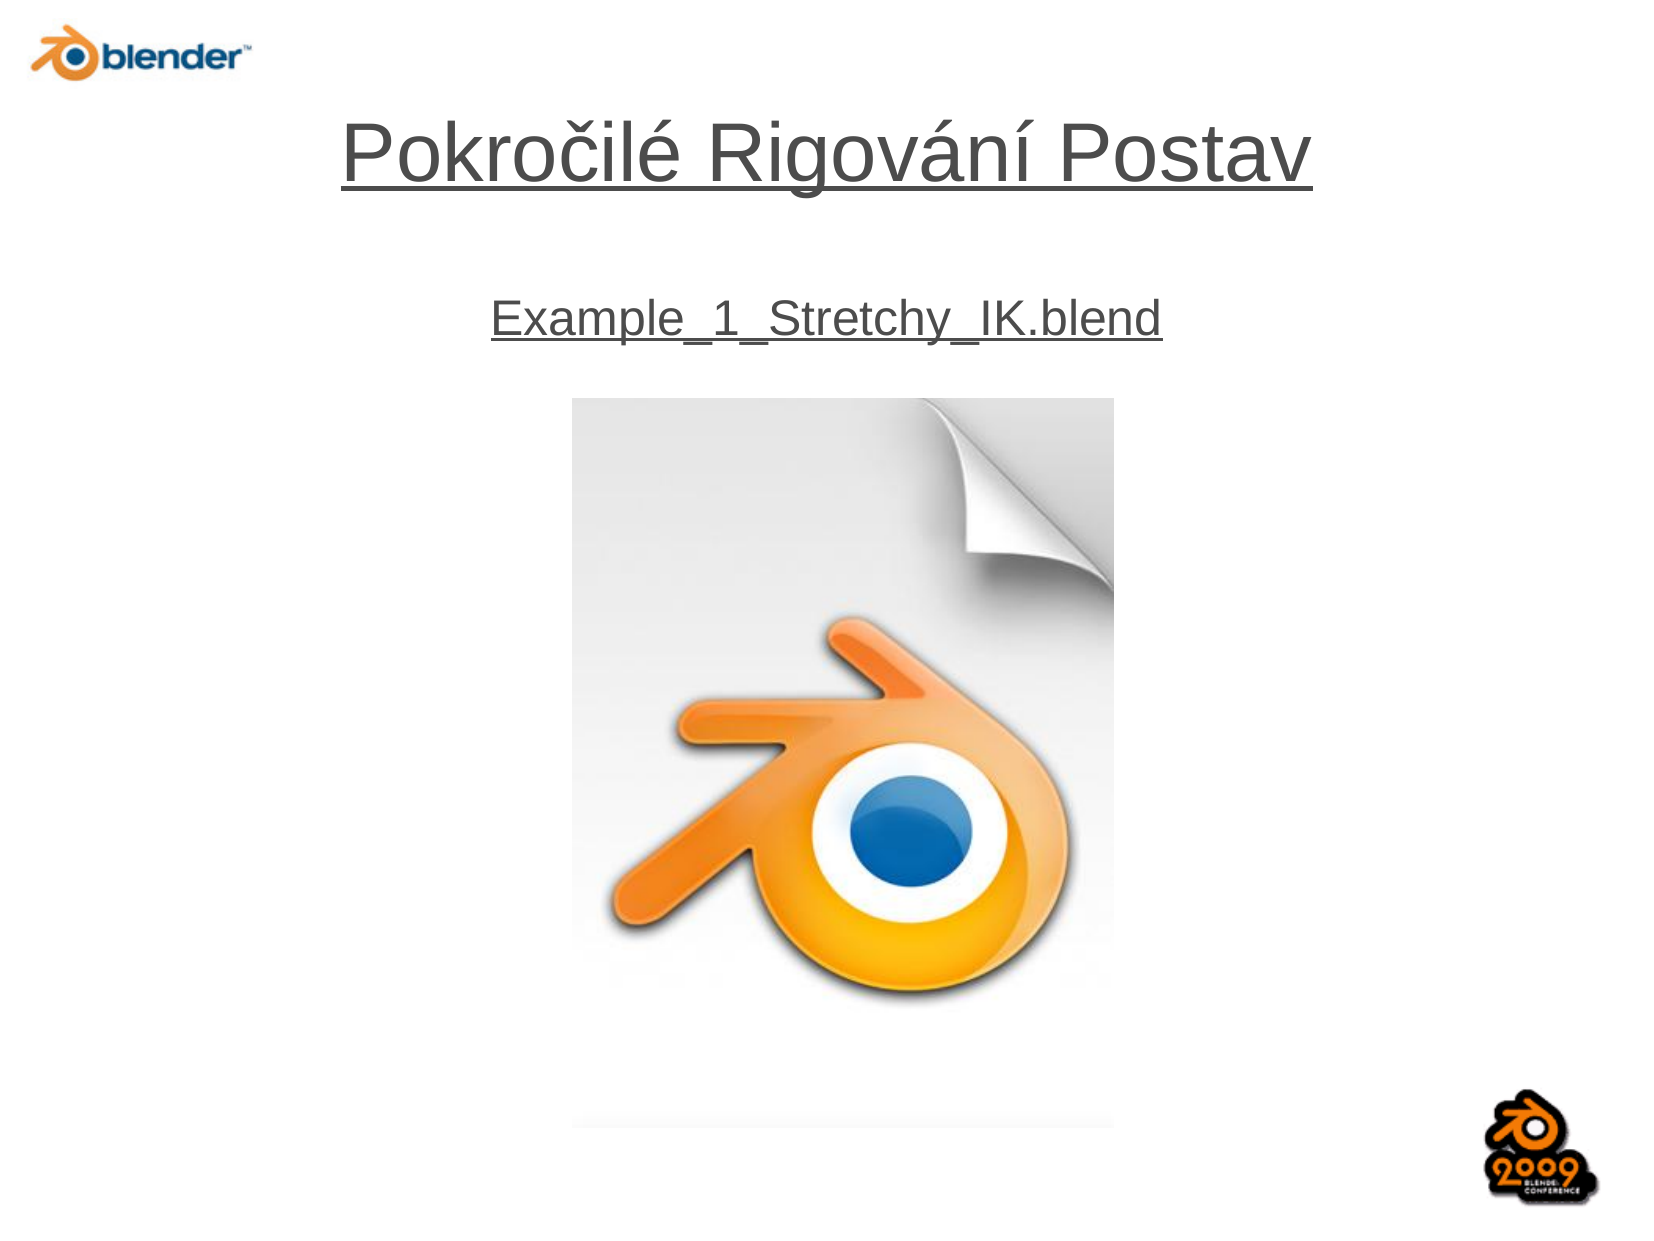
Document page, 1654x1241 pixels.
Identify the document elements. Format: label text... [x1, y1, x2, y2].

list Example_1_Stretchy_IK.blend [82, 290, 1571, 423]
title Pokročilé Rigování Postav [82, 49, 1571, 257]
picture [15, 18, 266, 89]
picture [1476, 1085, 1602, 1211]
picture [572, 398, 1114, 1128]
